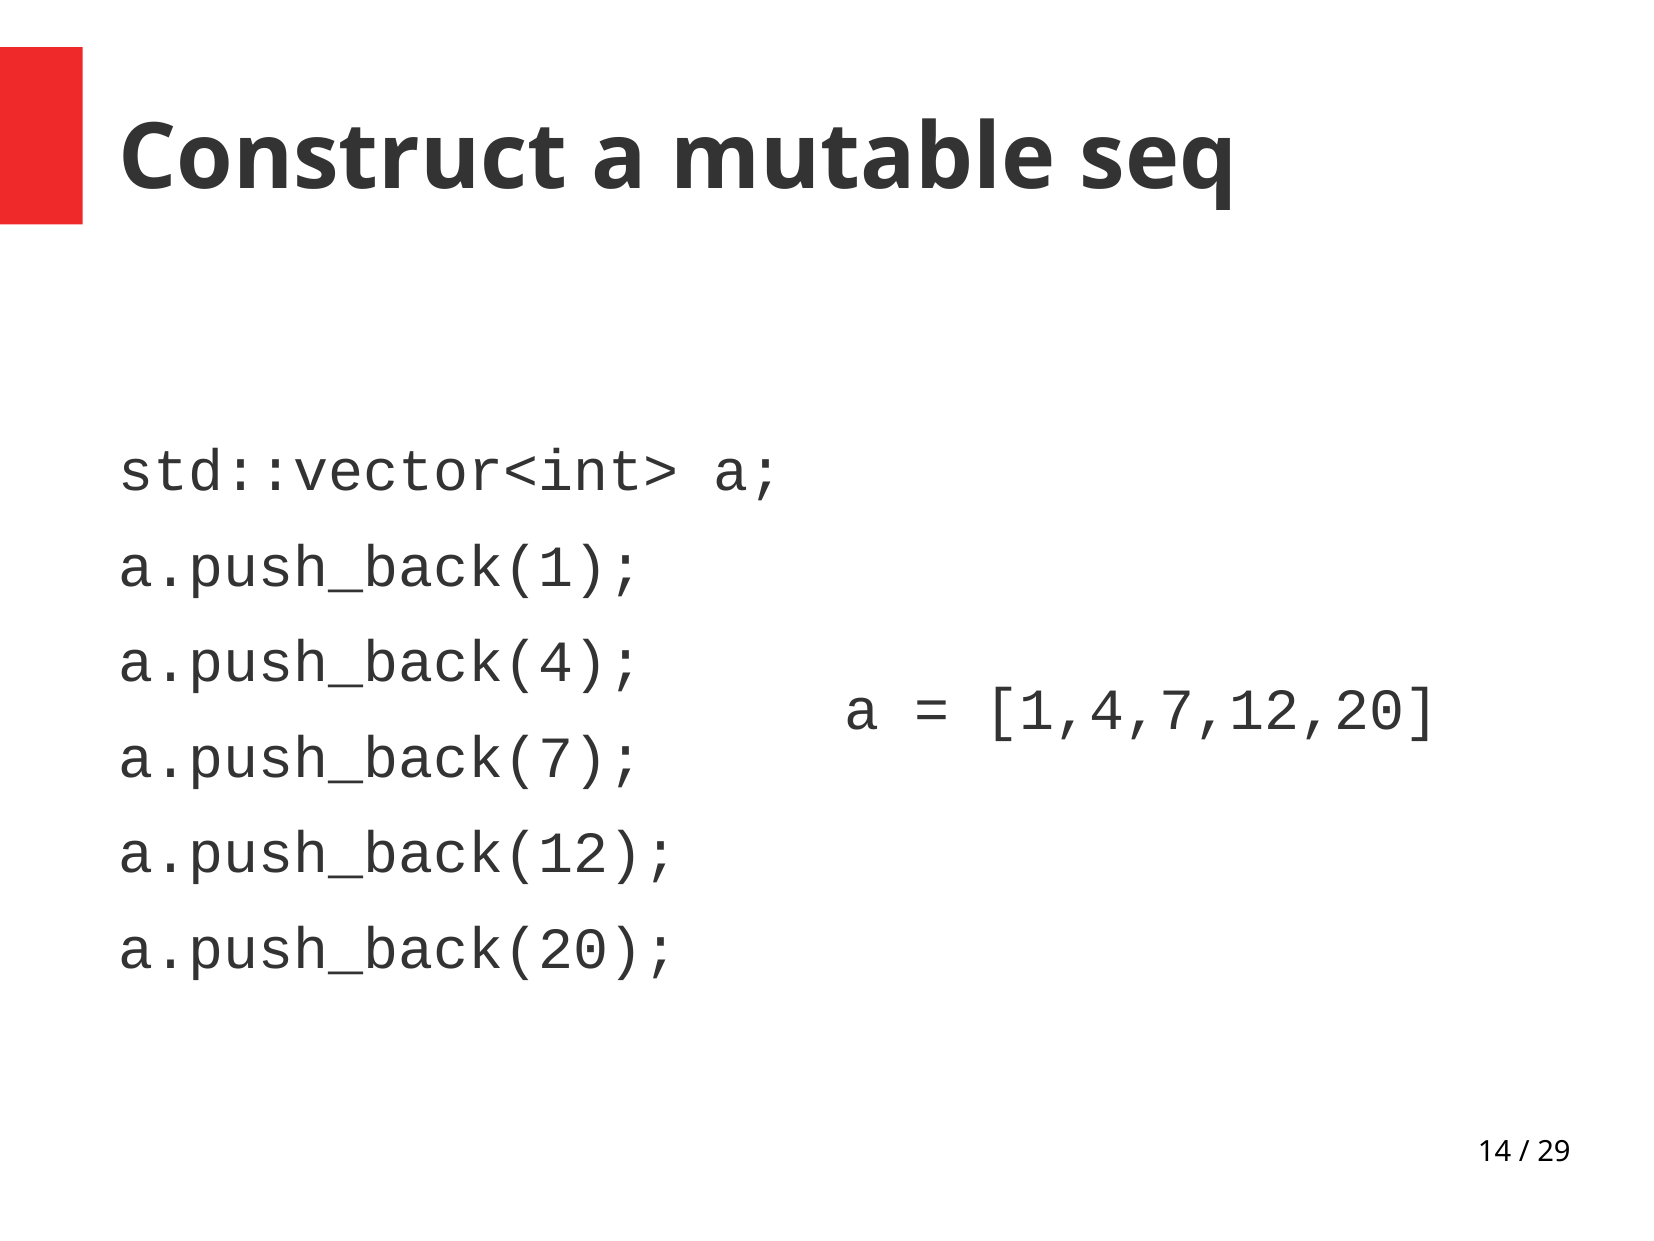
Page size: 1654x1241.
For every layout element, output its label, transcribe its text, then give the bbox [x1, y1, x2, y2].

list a = [1,4,7,12,20] [844, 354, 1536, 1074]
list std::vector<int> a; a.push_back(1); a.push_back(4); a.push_back(7); a.push_back(12); a.push_back(20); [118, 354, 810, 1074]
title Construct a mutable seq [118, 49, 1571, 257]
